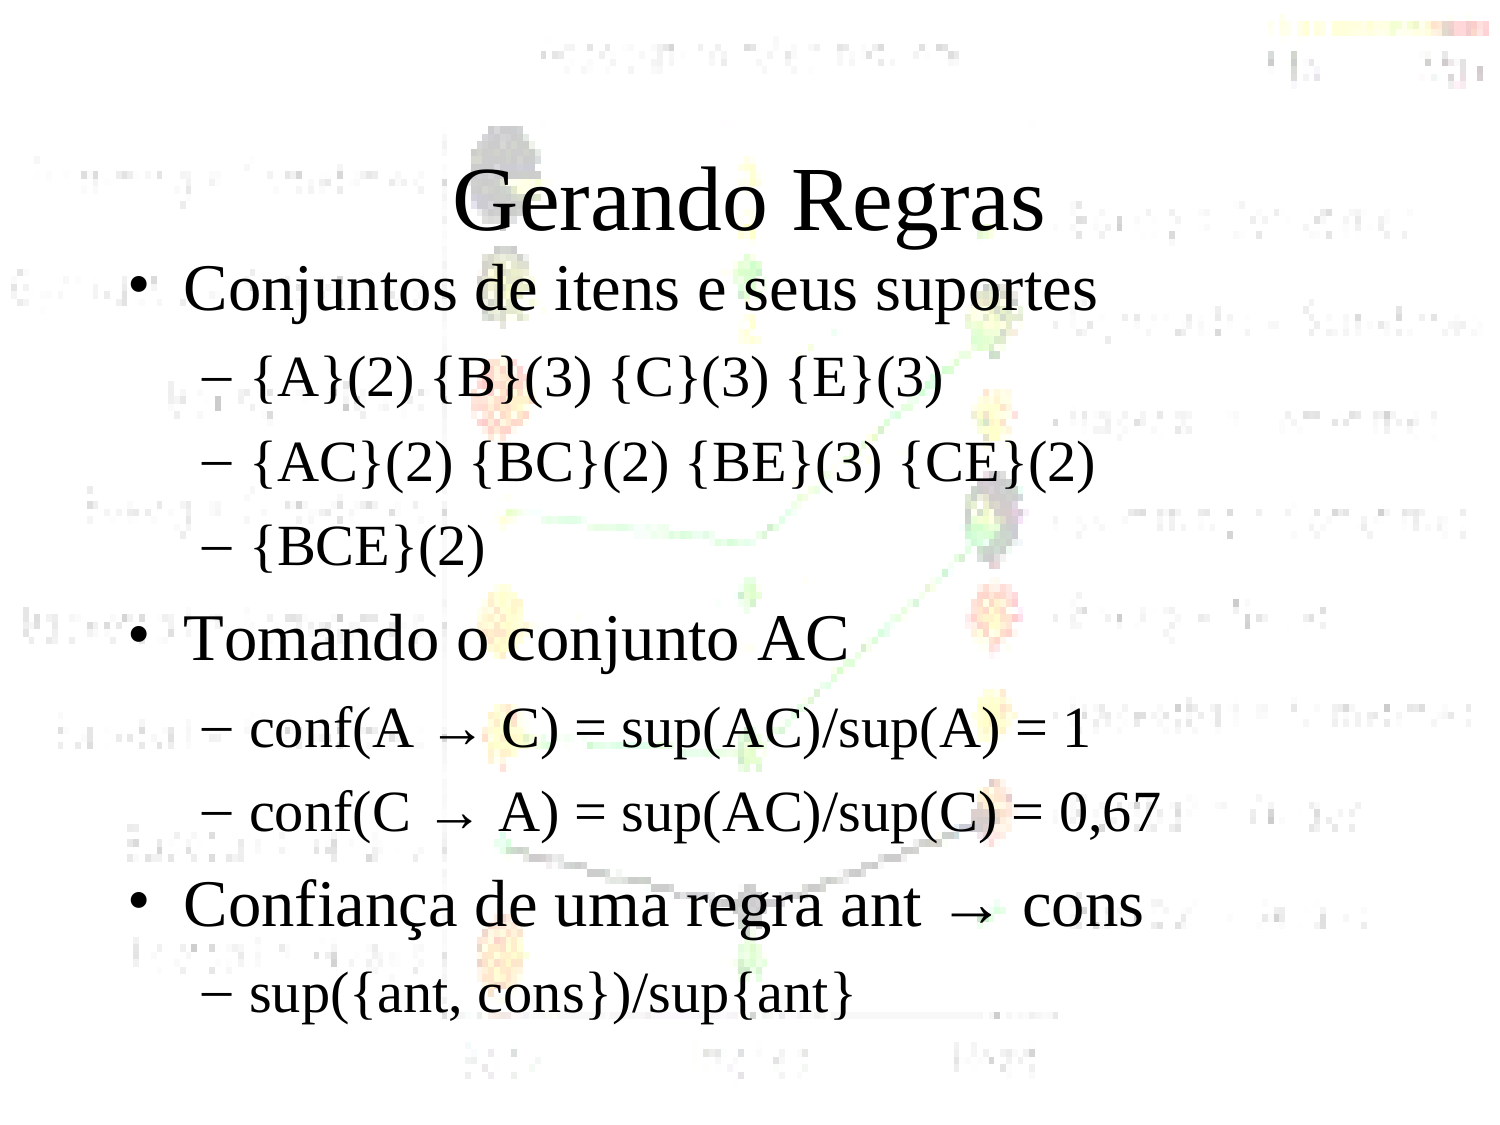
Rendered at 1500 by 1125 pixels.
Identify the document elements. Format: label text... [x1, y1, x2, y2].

title Gerando Regras [112, 75, 1388, 236]
list Conjuntos de itens e seus suportes {A}(2) {B}(3) {C}(3) {E}(3) {AC}(2) {BC}(2) {BE}(3) {CE}(2) {BCE}(2) Tomando o conjunto AC conf(A → C) = sup(AC)/sup(A) = 1 conf(C → A) = sup(AC)/sup(C) = 0,67 Confiança de uma regra ant → cons sup({ant, cons})/sup{ant} [112, 236, 1388, 1033]
